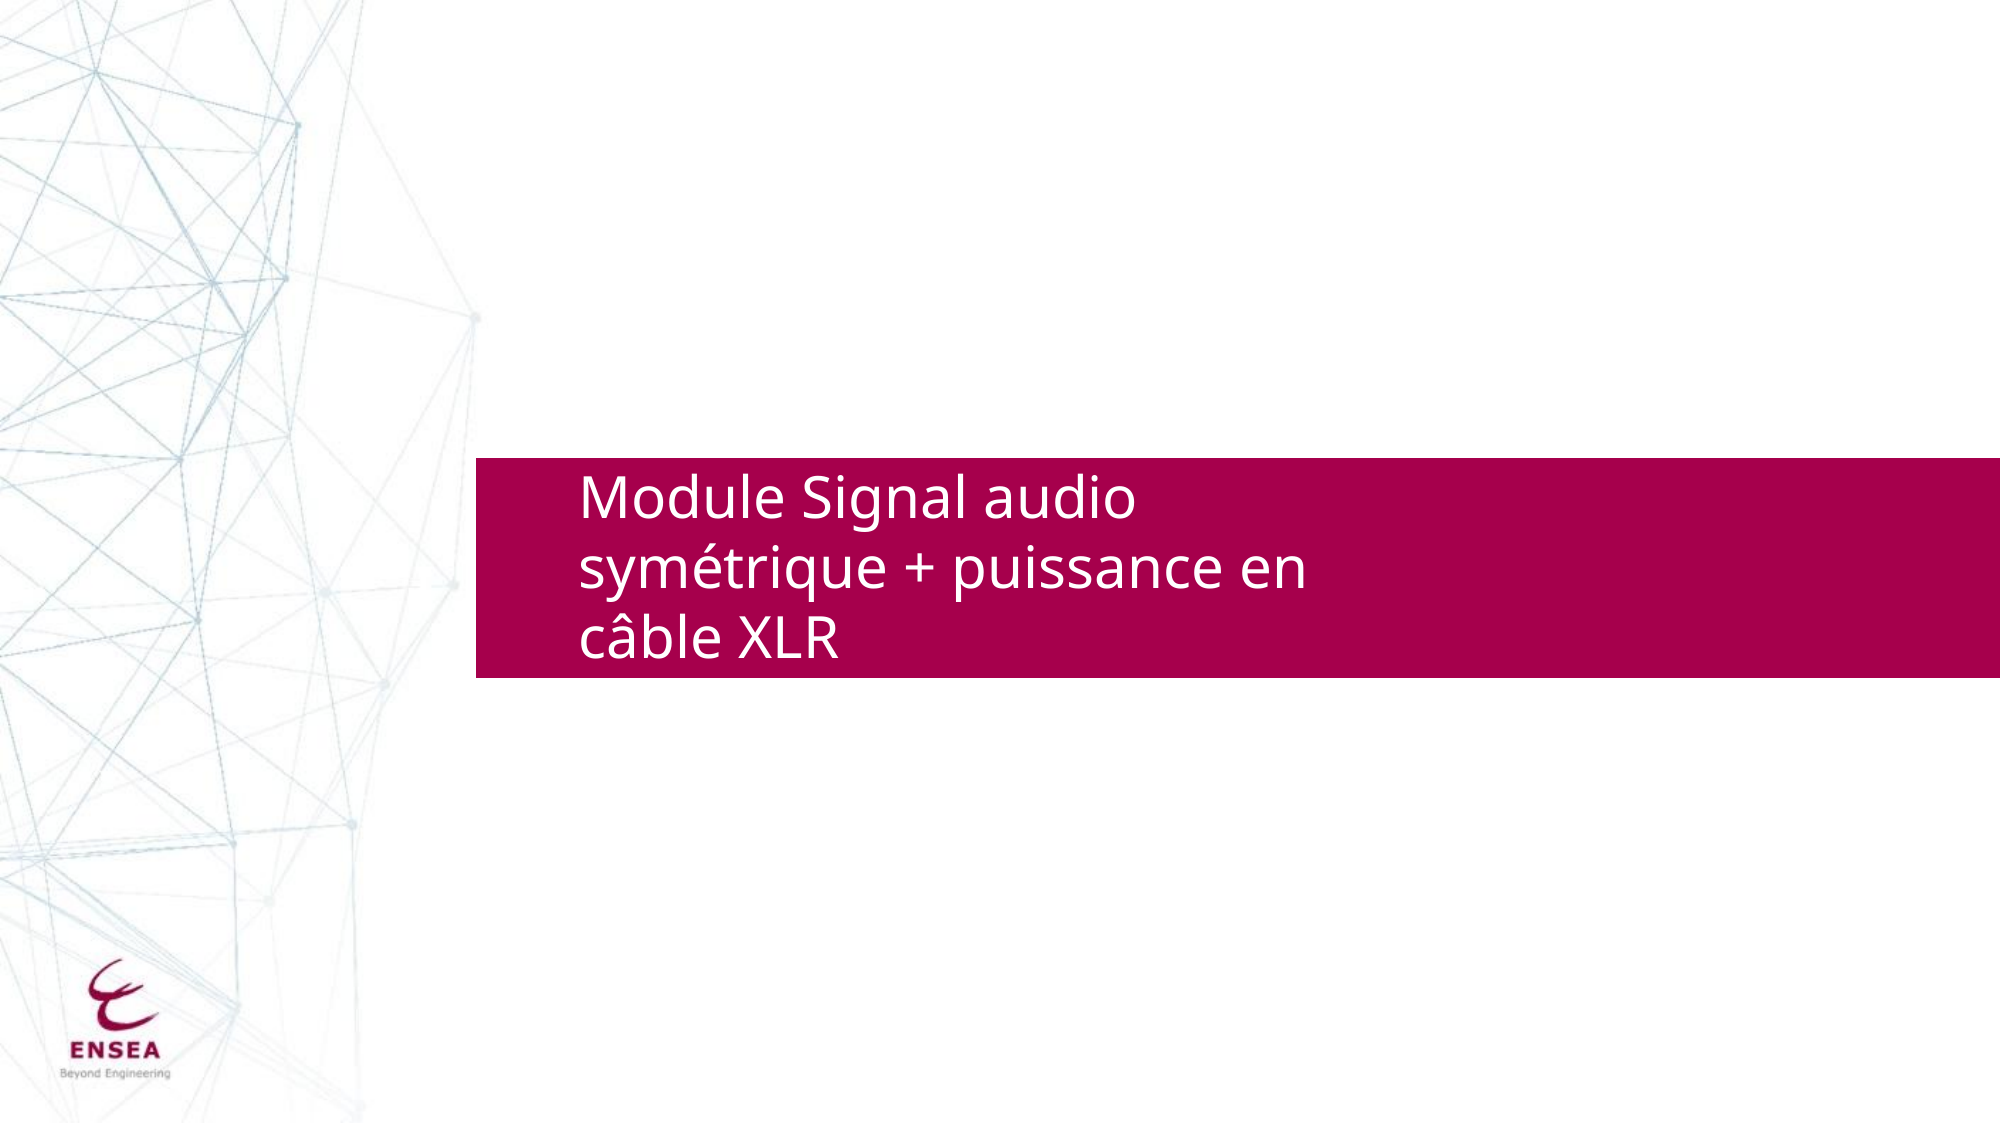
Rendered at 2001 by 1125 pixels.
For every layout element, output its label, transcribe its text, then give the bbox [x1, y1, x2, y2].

text_box [476, 458, 2000, 678]
text_box Module Signal audio symétrique + puissance en câble XLR [564, 452, 1464, 673]
